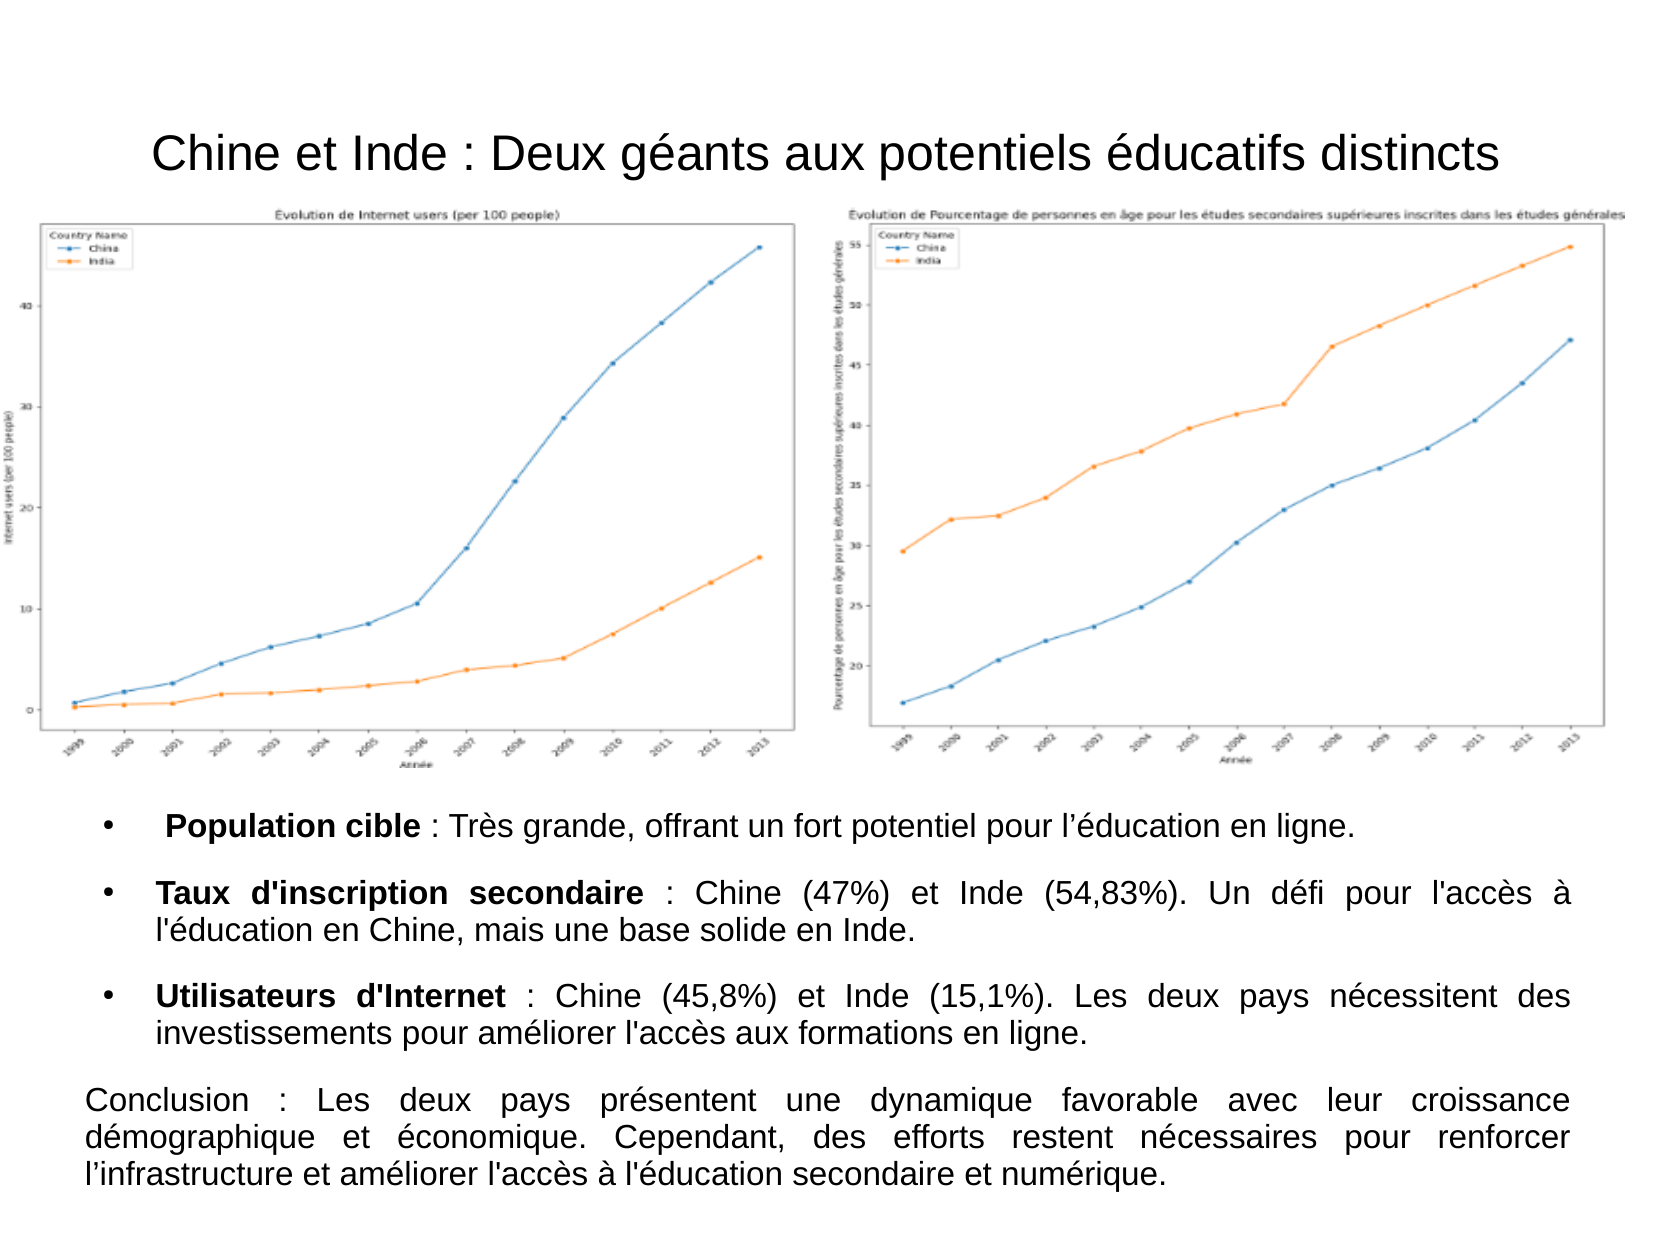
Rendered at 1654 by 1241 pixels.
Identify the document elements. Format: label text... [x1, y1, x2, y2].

picture [0, 206, 798, 768]
list Population cible : Très grande, offrant un fort potentiel pour l’éducation en ligne. Taux d'inscription secondaire : Chine (47%) et Inde (54,83%). Un défi pour l'accès à l'éducation en Chine, mais une base solide en Inde. Utilisateurs d'Internet : Chine (45,8%) et Inde (15,1%). Les deux pays nécessitent des investissements pour améliorer l'accès aux formations en ligne. Conclusion : Les deux pays présentent une dynamique favorable avec leur croissance démographique et économique. Cependant, des efforts restent nécessaires pour renforcer l’infrastructure et améliorer l'accès à l'éducation secondaire et numérique. [84, 807, 1573, 1198]
title Chine et Inde : Deux géants aux potentiels éducatifs distincts [82, 49, 1571, 257]
picture [826, 206, 1625, 768]
